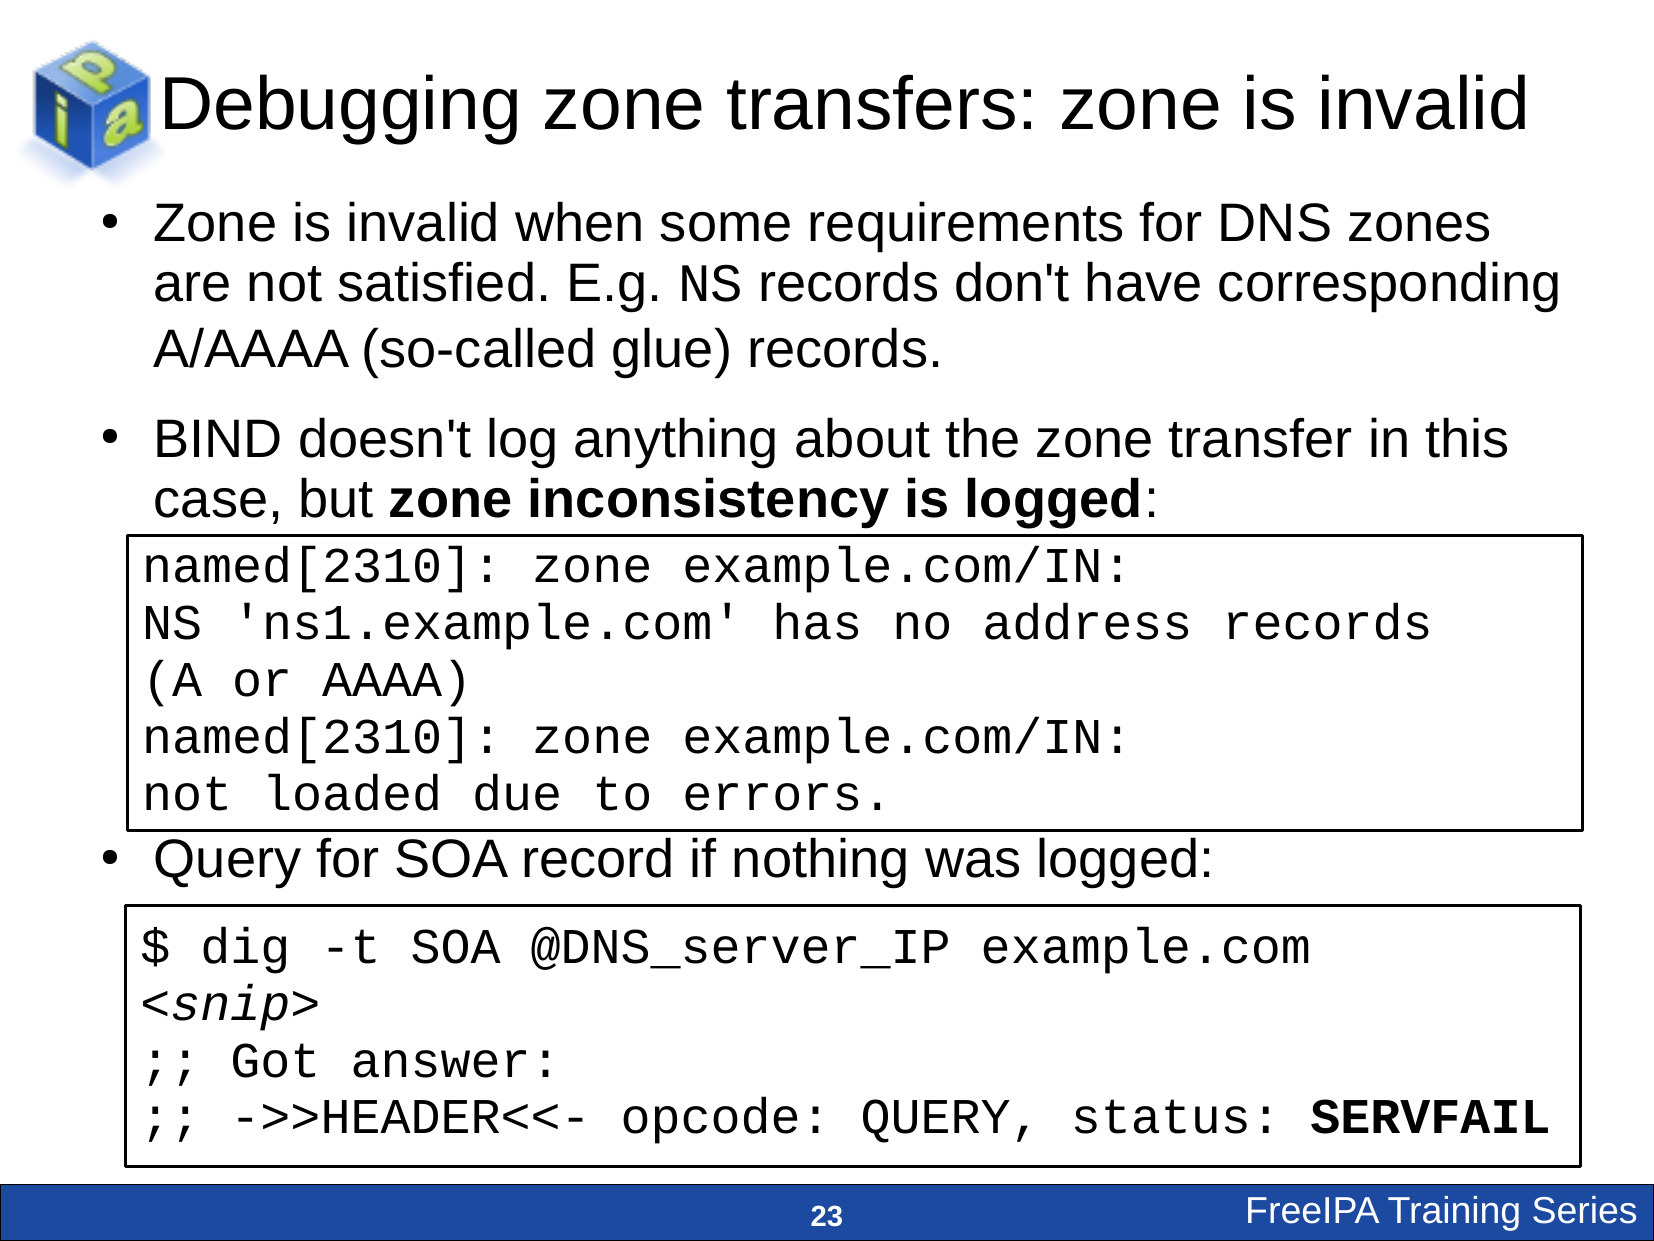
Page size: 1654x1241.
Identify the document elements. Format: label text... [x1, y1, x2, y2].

text_box $ dig -t SOA @DNS_server_IP example.com <snip> ;; Got answer: ;; ->>HEADER<<- opcode: QUERY, status: SERVFAIL [125, 905, 1581, 1167]
picture [17, 34, 159, 193]
title Debugging zone transfers: zone is invalid [159, 0, 1654, 208]
list Zone is invalid when some requirements for DNS zones are not satisfied. E.g. NS records don't have corresponding A/AAAA (so-called glue) records. BIND doesn't log anything about the zone transfer in this case, but zone inconsistency is logged: Query for SOA record if nothing was logged: [82, 192, 1571, 912]
text_box named[2310]: zone example.com/IN: NS 'ns1.example.com' has no address records (A or AAAA) named[2310]: zone example.com/IN: not loaded due to errors. [127, 535, 1583, 831]
